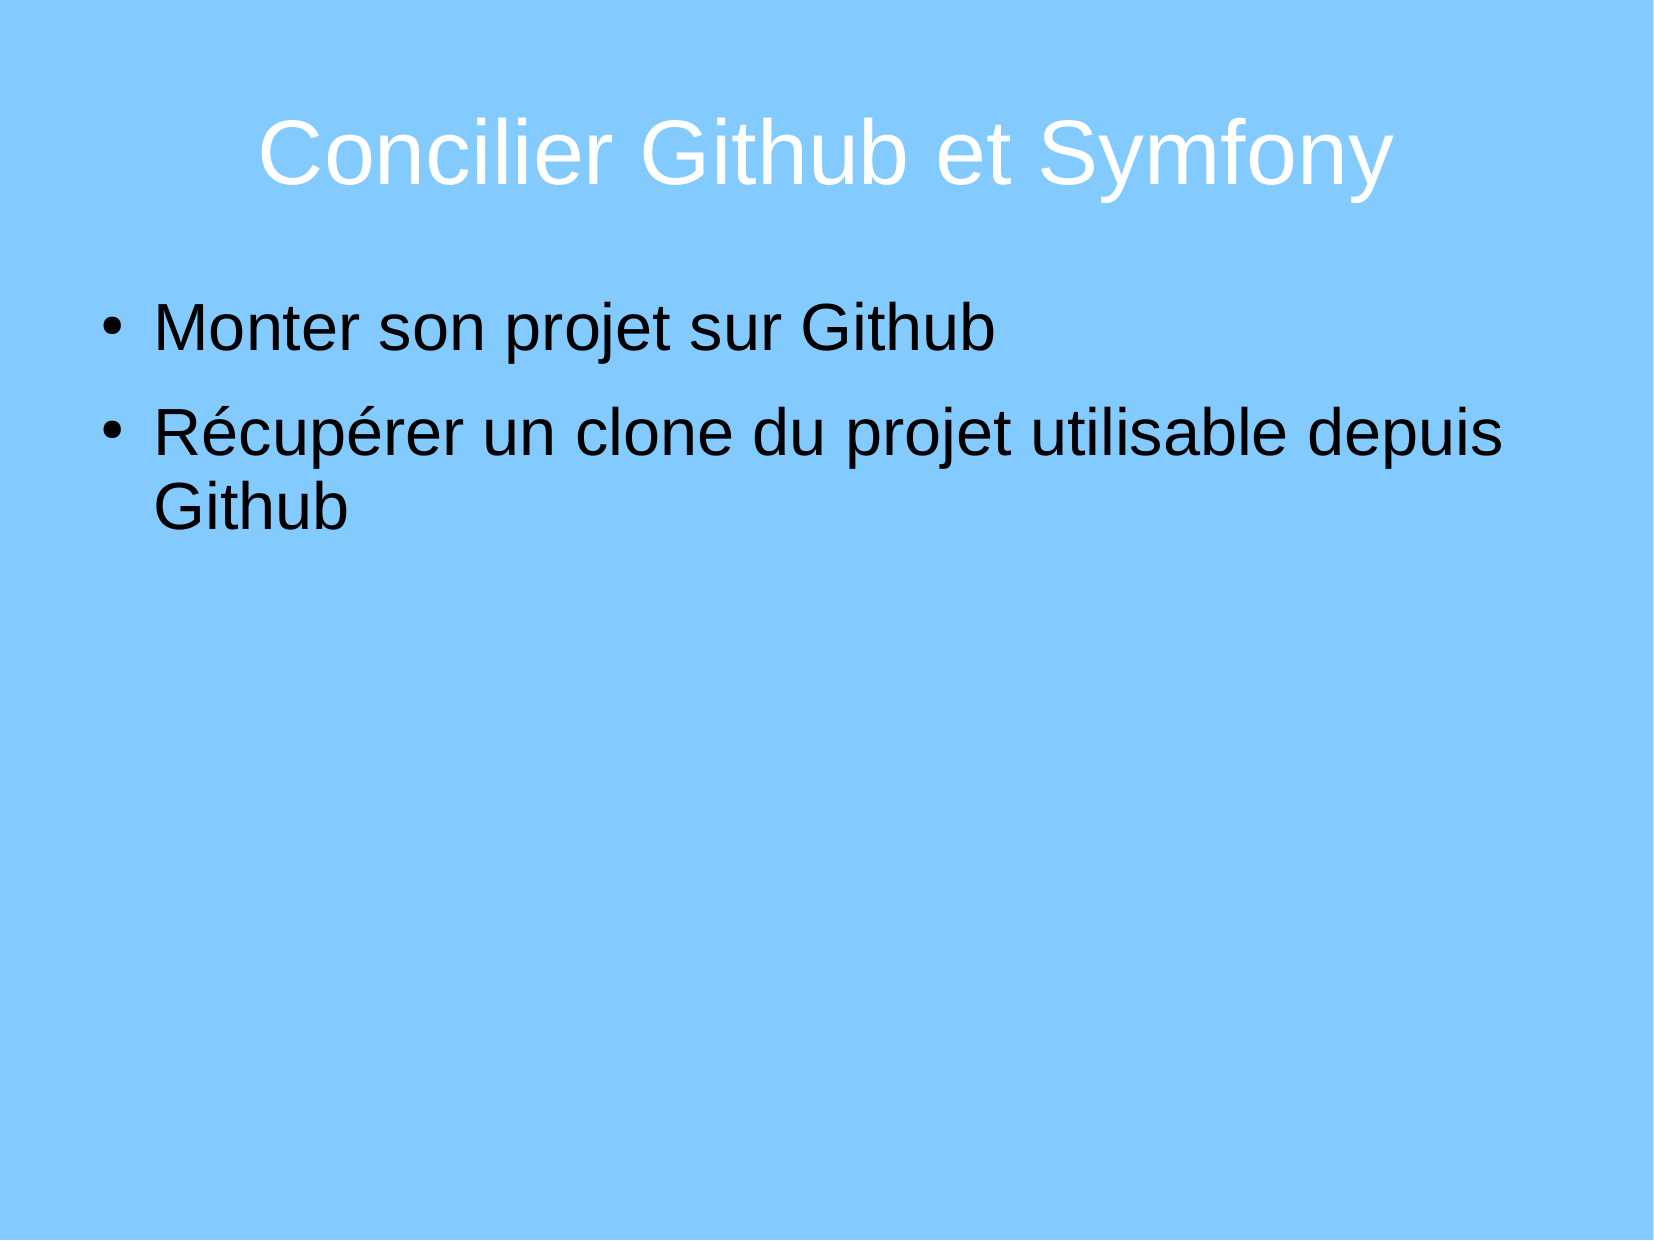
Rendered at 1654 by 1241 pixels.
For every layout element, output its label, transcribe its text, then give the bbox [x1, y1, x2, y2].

list Monter son projet sur Github Récupérer un clone du projet utilisable depuis Github [82, 290, 1571, 634]
title Concilier Github et Symfony [82, 49, 1571, 257]
